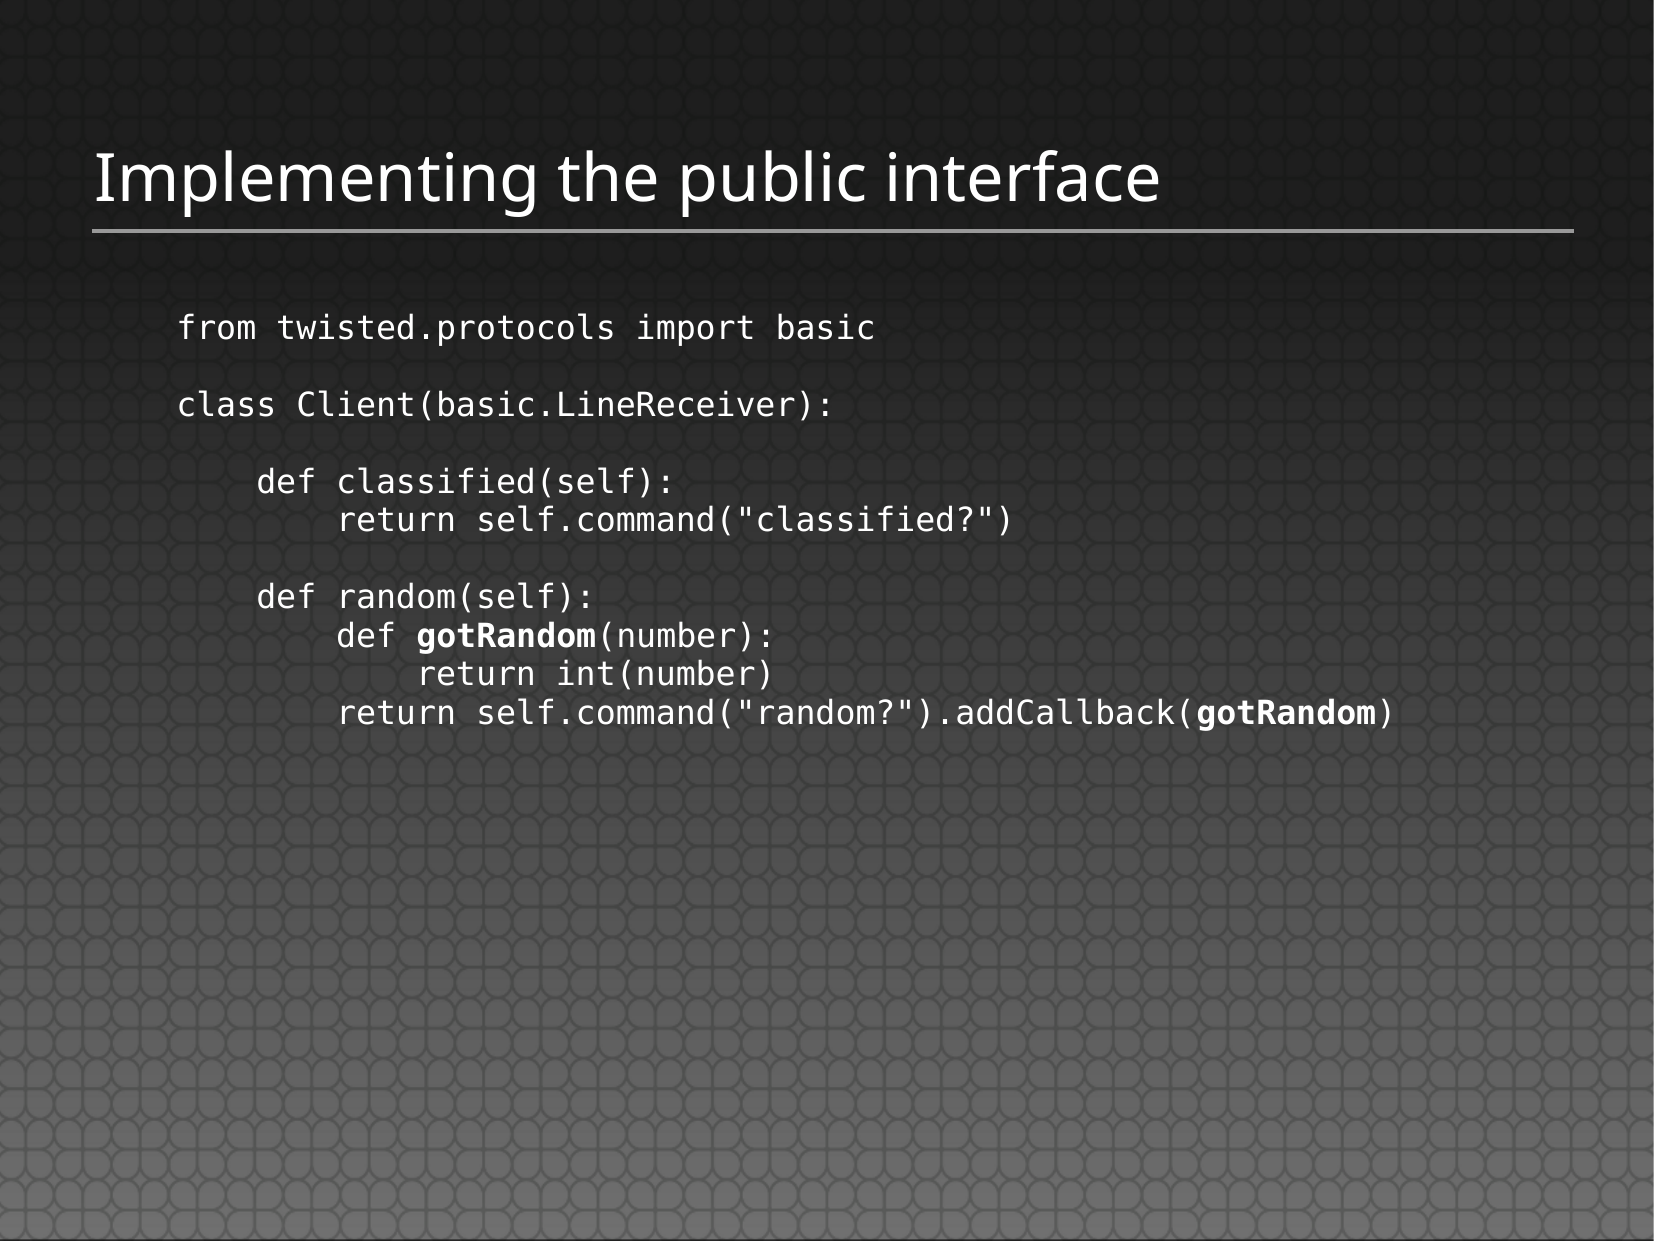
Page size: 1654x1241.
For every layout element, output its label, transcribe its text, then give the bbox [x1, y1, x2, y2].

picture [0, 0, 1654, 1241]
title from twisted.protocols import basic class Client(basic.LineReceiver): def classified(self): return self.command("classified?") def random(self): def gotRandom(number): return int(number) return self.command("random?").addCallback(gotRandom) [176, 284, 1422, 834]
title Implementing the public interface [94, 100, 1426, 251]
